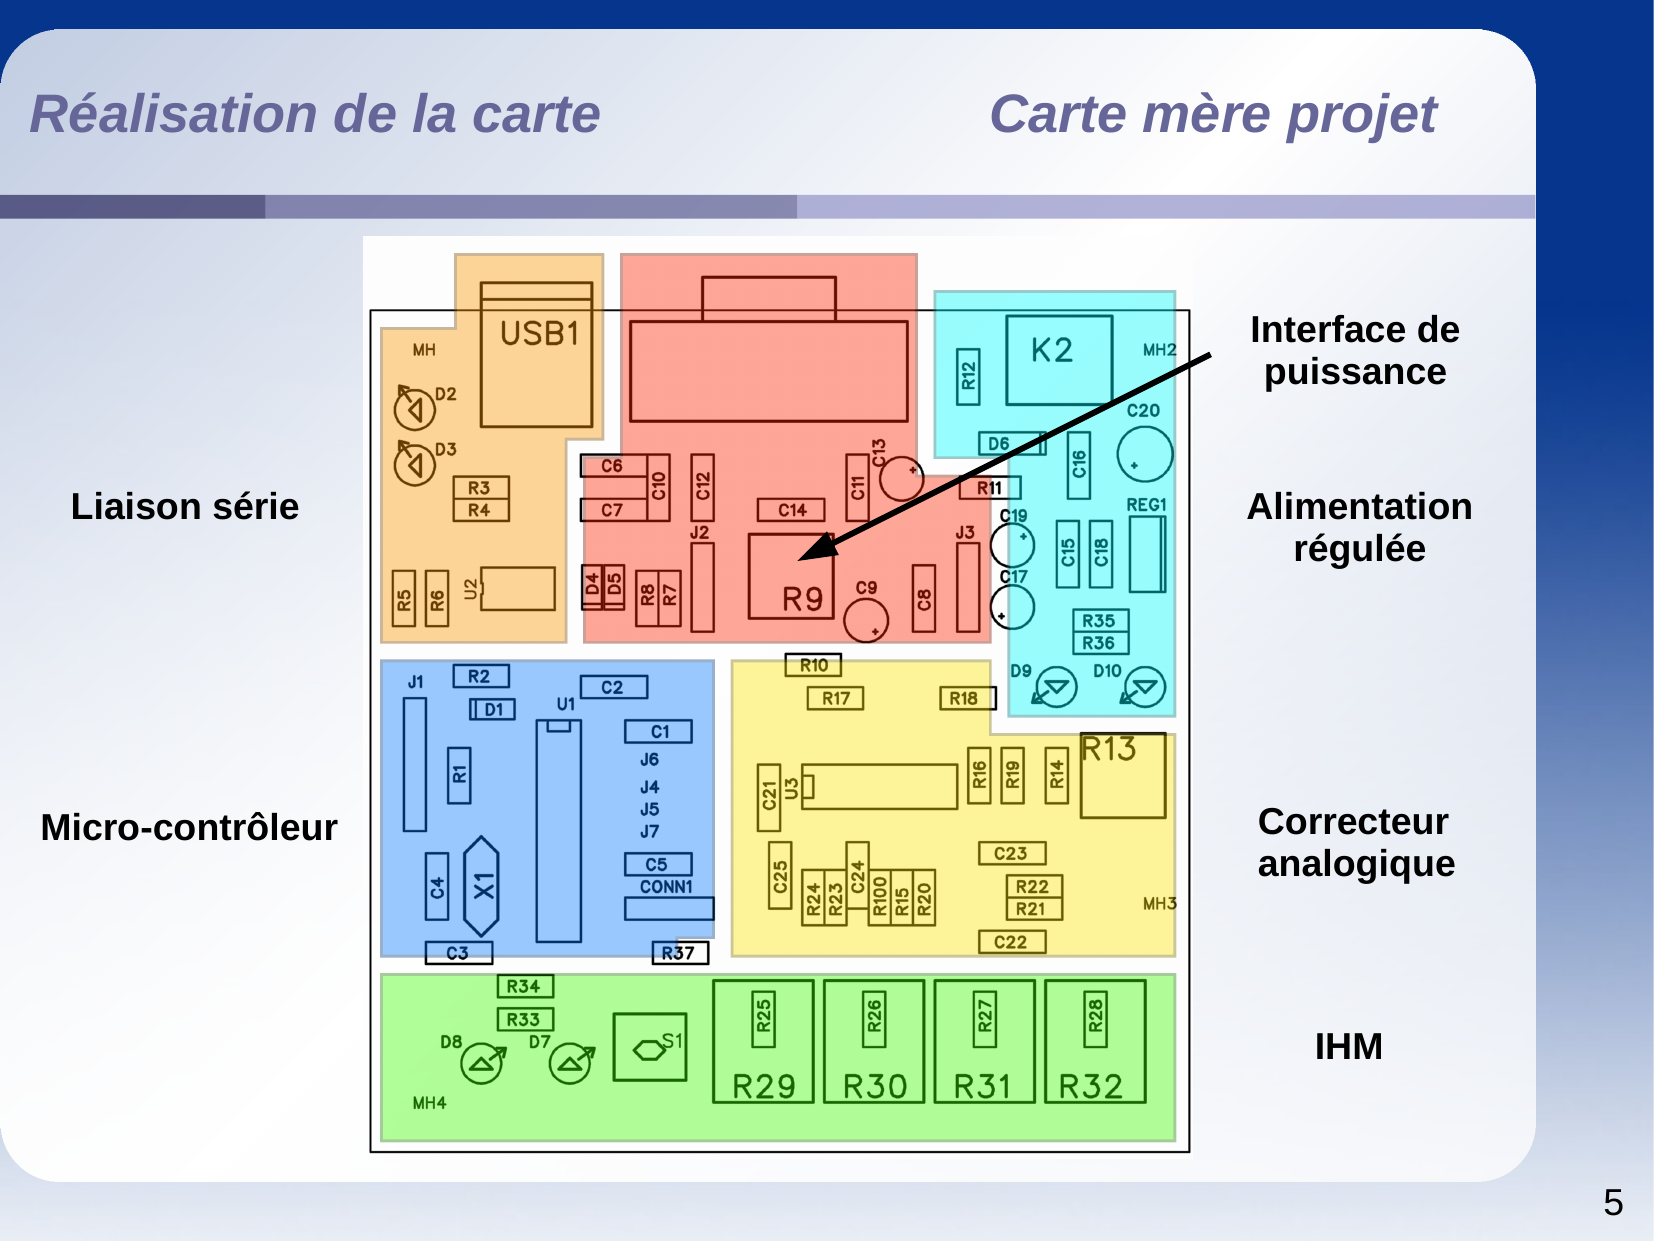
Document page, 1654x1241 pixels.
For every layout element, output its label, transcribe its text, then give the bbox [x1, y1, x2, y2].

picture [0, 0, 1654, 1241]
picture [363, 236, 1193, 1159]
text_box Alimentation régulée [1231, 478, 1488, 580]
text_box Micro-contrôleur [25, 799, 354, 858]
text_box Liaison série [55, 478, 366, 546]
text_box IHM [1300, 1017, 1399, 1076]
text_box Correcteur analogique [1243, 793, 1472, 895]
text_box Interface de puissance [1235, 301, 1476, 403]
title Réalisation de la carte Carte mère projet [29, 49, 1506, 178]
